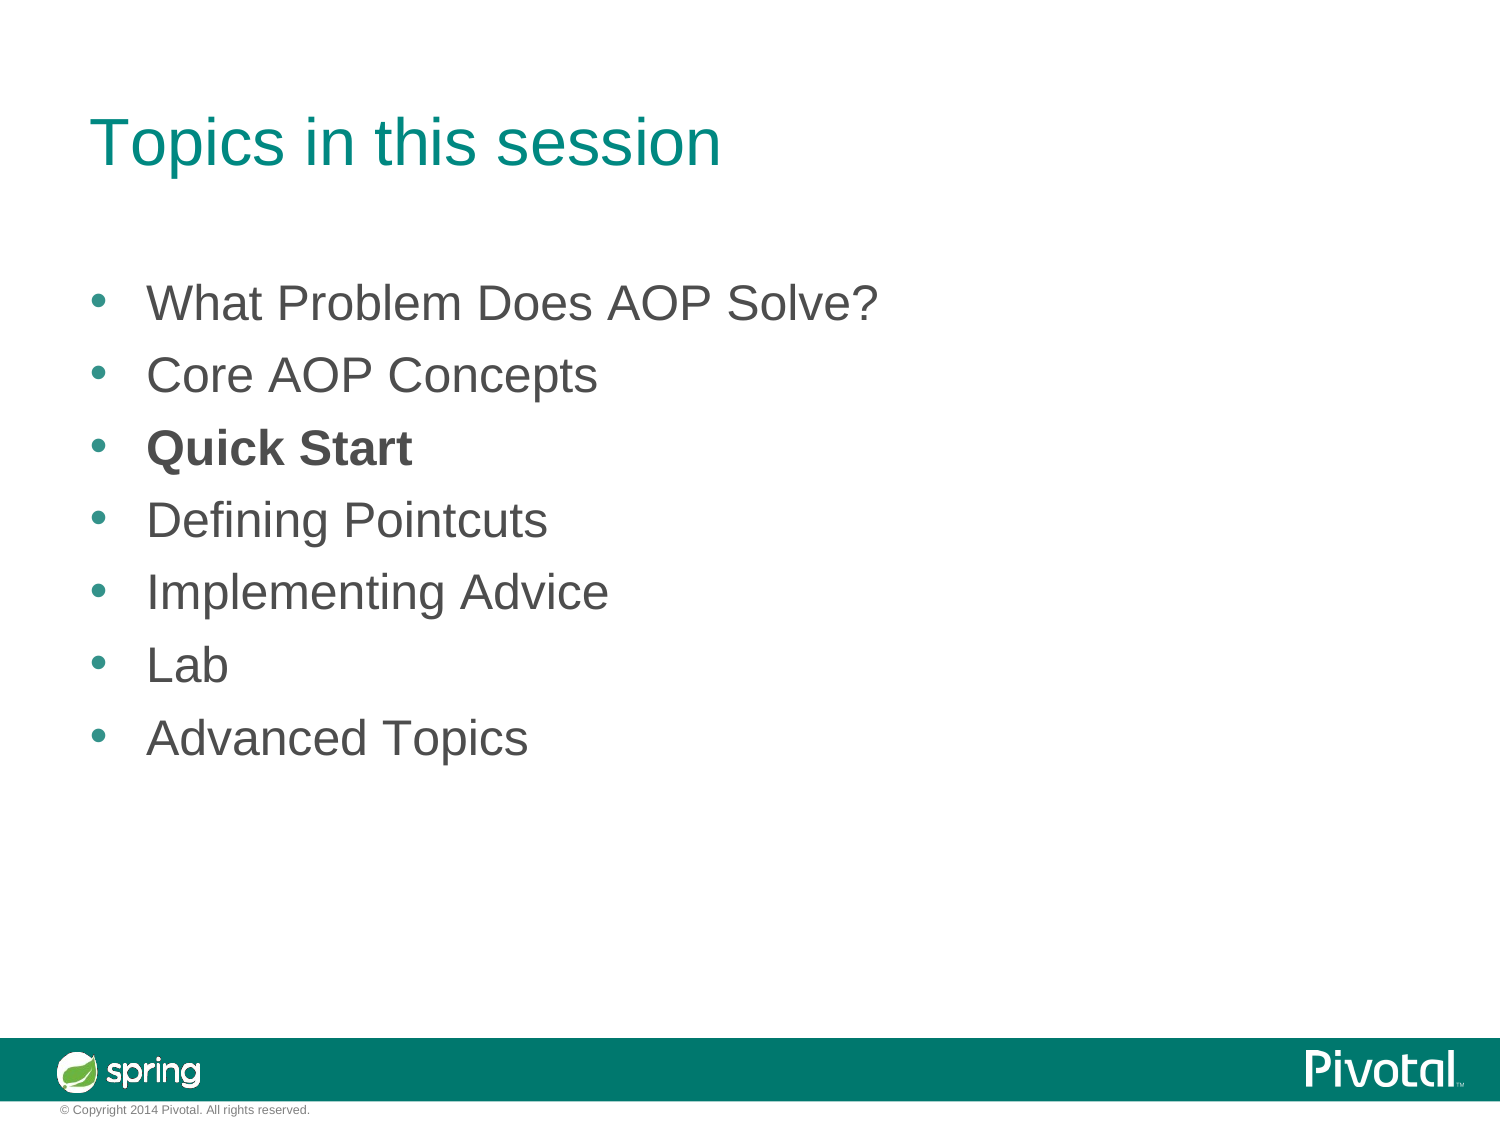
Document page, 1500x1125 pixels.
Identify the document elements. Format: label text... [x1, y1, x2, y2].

list What Problem Does AOP Solve? Core AOP Concepts Quick Start Defining Pointcuts Implementing Advice Lab Advanced Topics [75, 262, 1426, 773]
title Topics in this session [75, 45, 1426, 233]
picture [32, 1041, 210, 1103]
picture [1306, 1050, 1464, 1087]
